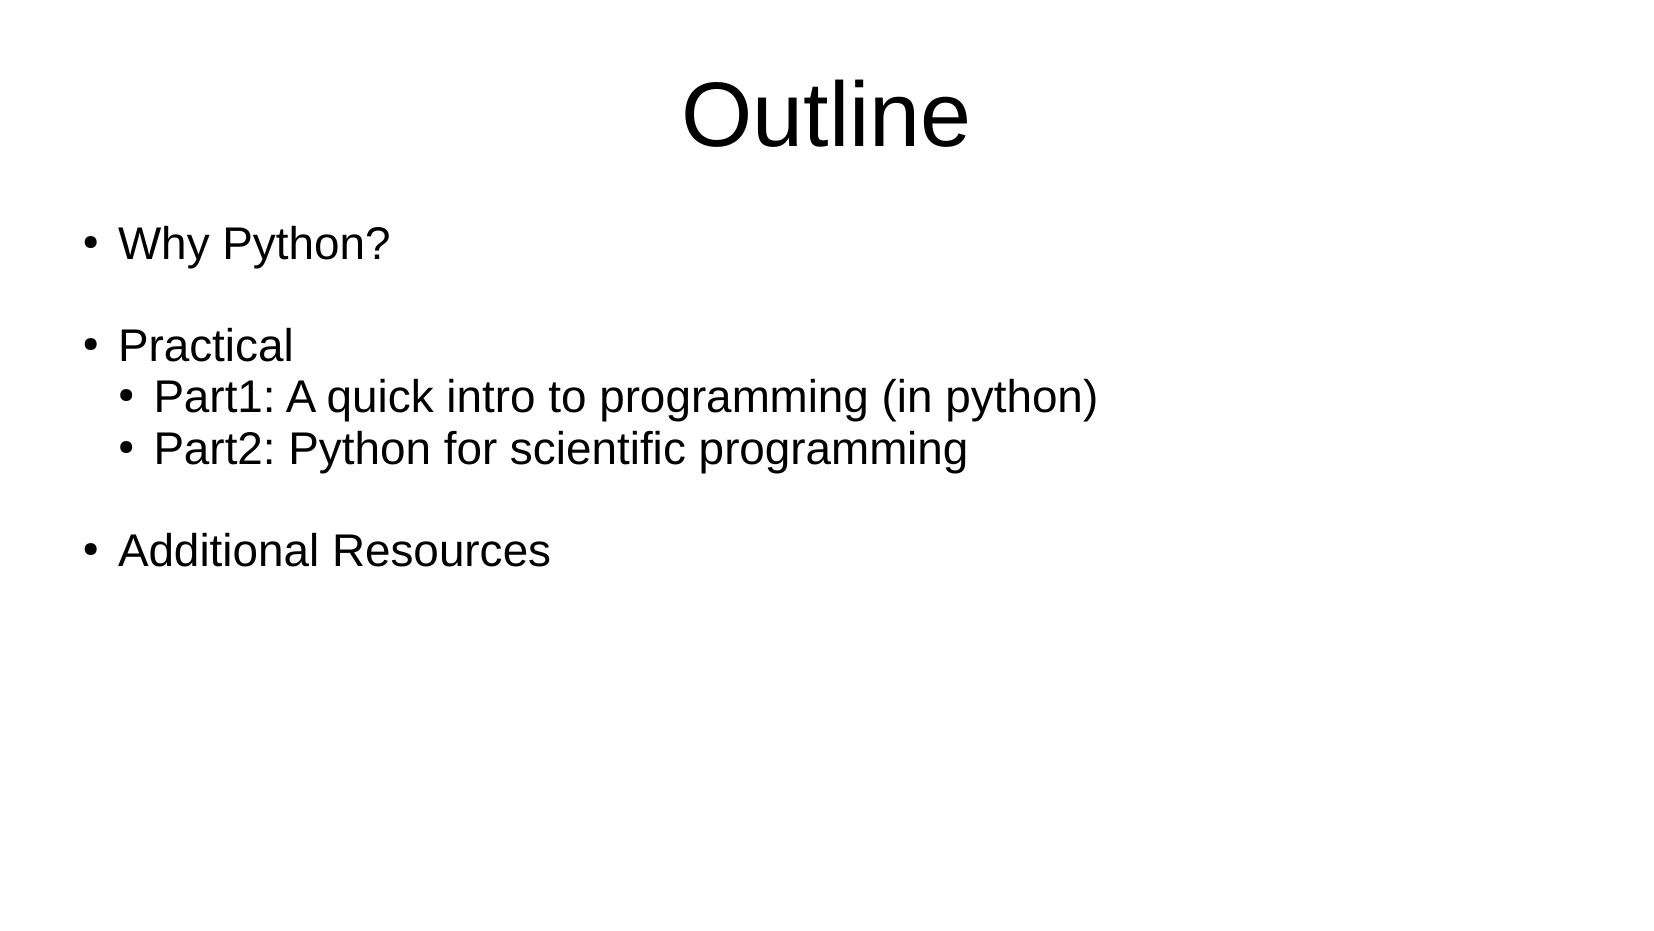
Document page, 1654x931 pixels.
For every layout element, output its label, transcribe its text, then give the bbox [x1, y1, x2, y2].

subtitle Why Python? Practical Part1: A quick intro to programming (in python) Part2: Python for scientific programming Additional Resources [82, 217, 1571, 758]
title Outline [82, 37, 1571, 193]
